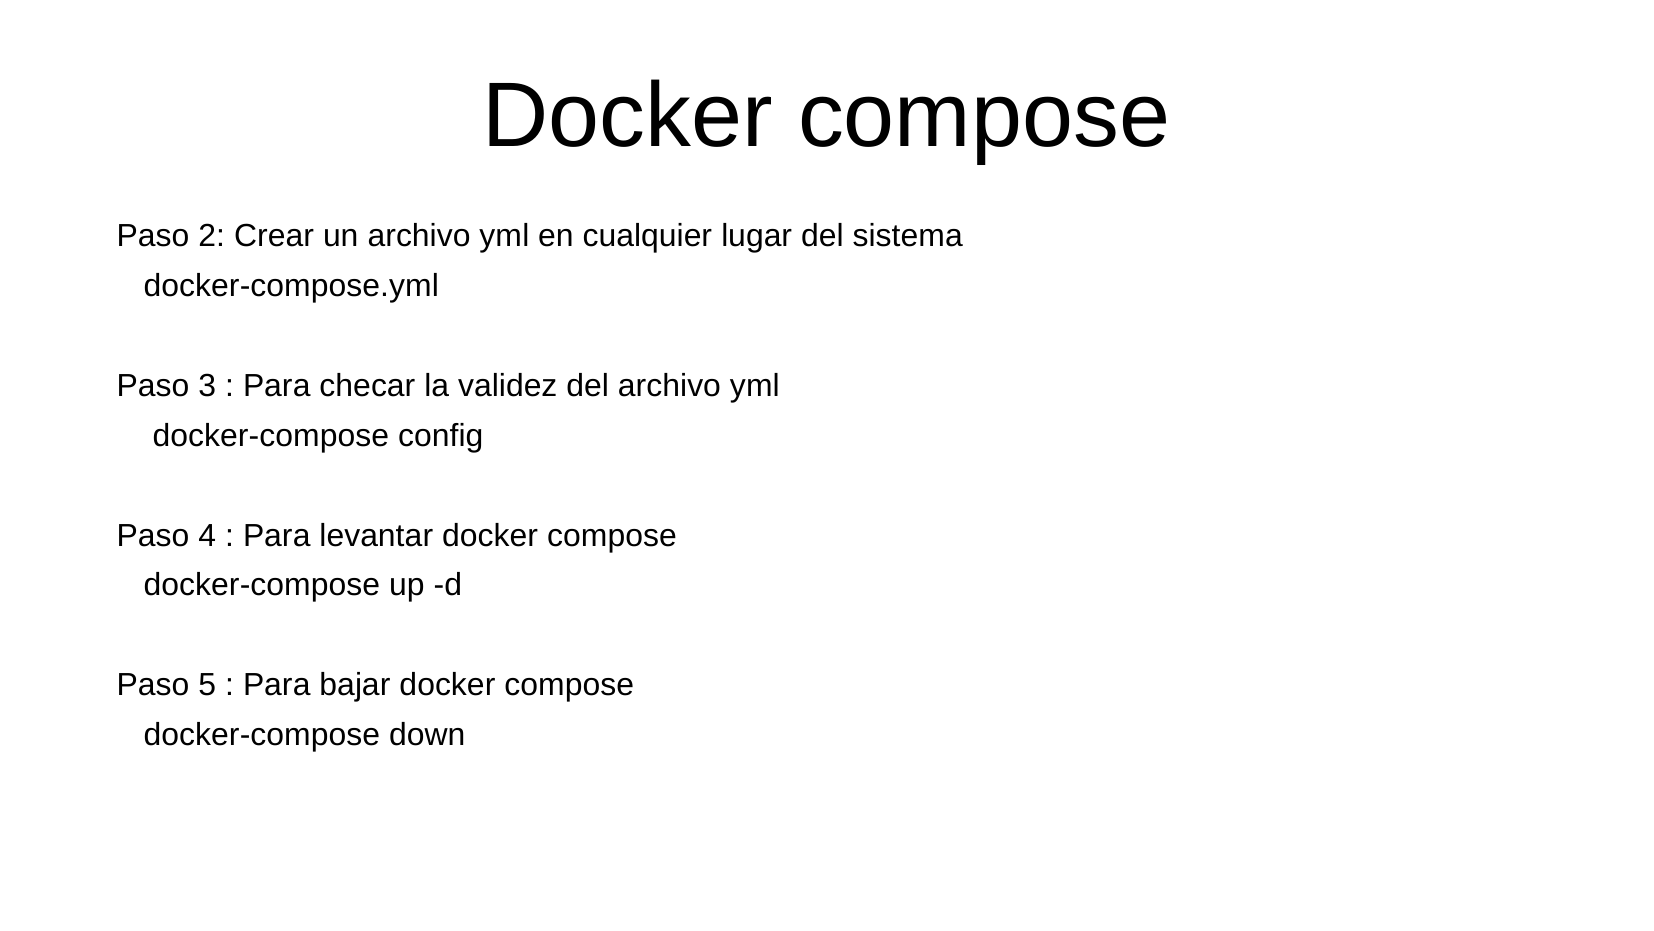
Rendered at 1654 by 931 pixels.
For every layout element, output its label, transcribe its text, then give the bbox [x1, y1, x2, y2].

title Docker compose [82, 37, 1571, 193]
list Paso 2: Crear un archivo yml en cualquier lugar del sistema docker-compose.yml Paso 3 : Para checar la validez del archivo yml docker-compose config Paso 4 : Para levantar docker compose docker-compose up -d Paso 5 : Para bajar docker compose docker-compose down [82, 217, 1571, 758]
